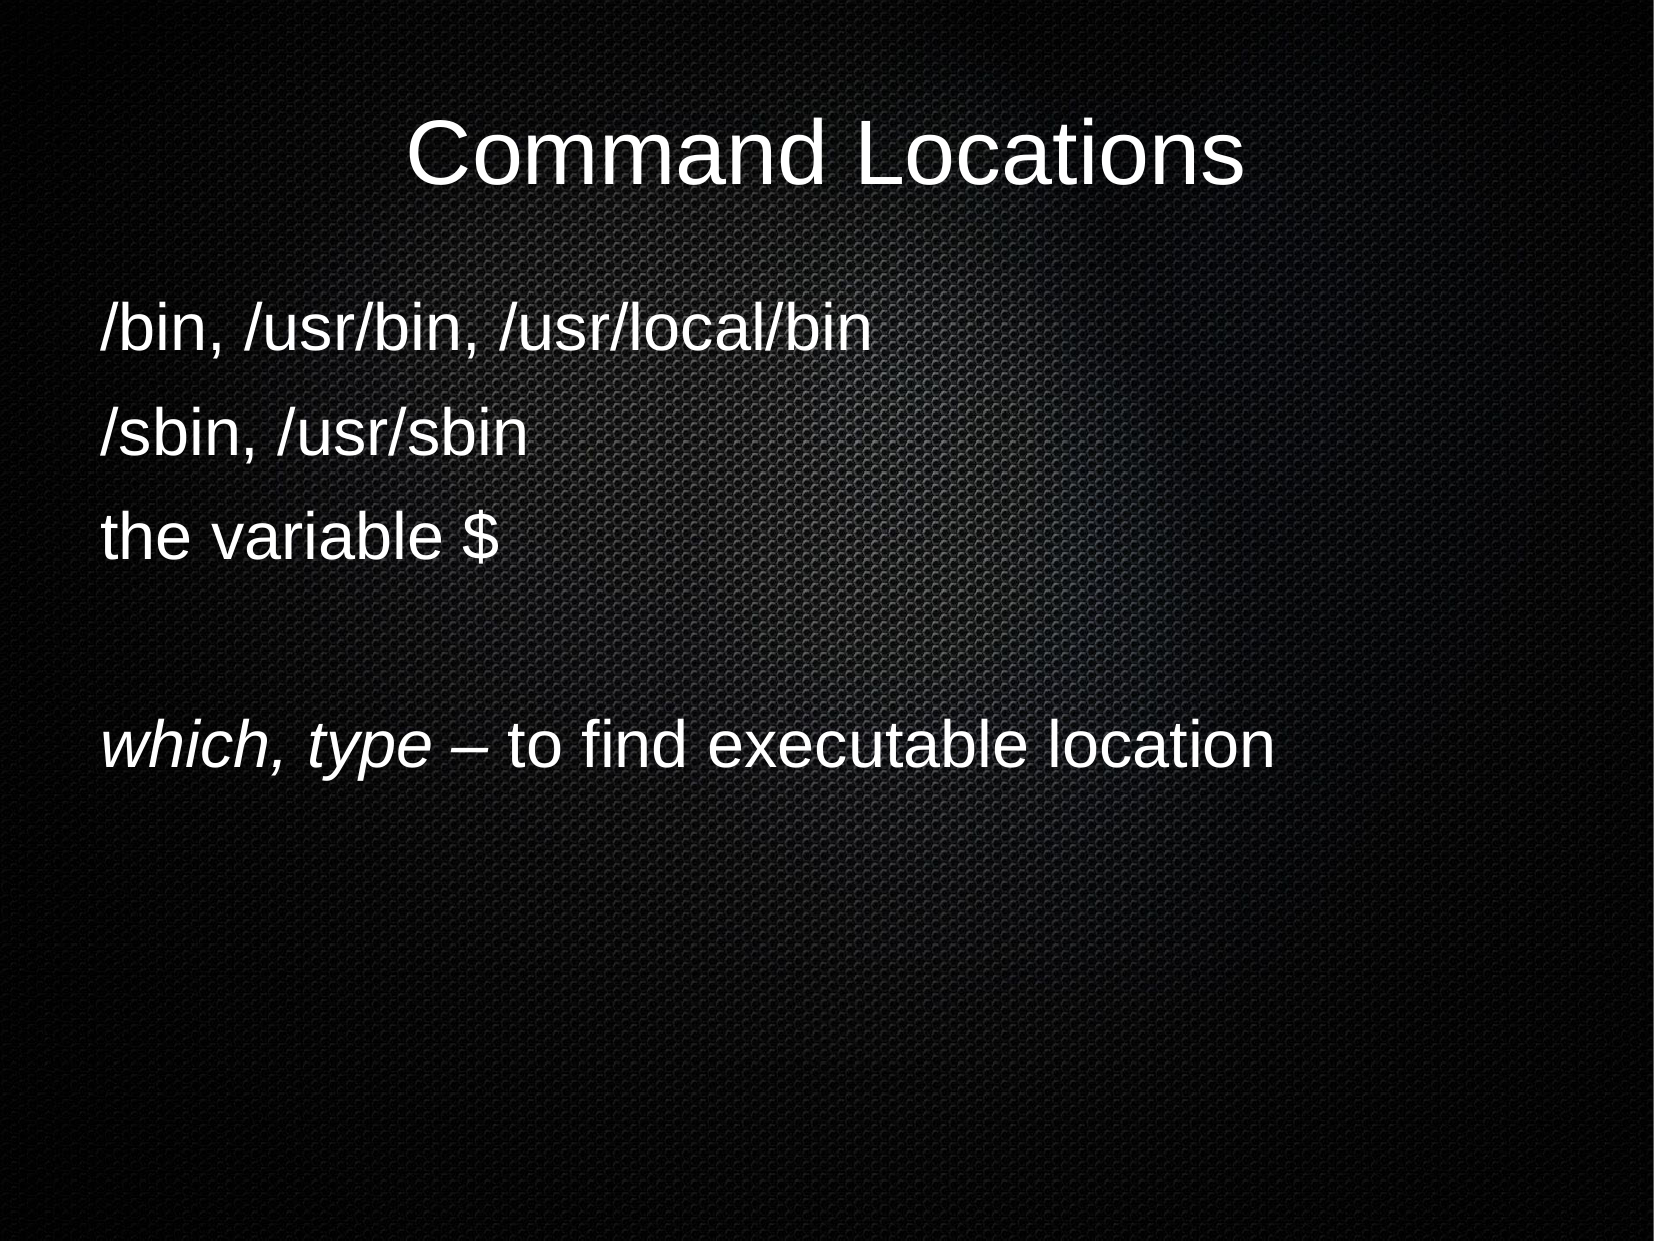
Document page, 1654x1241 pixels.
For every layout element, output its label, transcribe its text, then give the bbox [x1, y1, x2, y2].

list /bin, /usr/bin, /usr/local/bin /sbin, /usr/sbin the variable $ which, type – to find executable location [82, 290, 1571, 1010]
picture [0, 0, 1654, 1241]
title Command Locations [82, 49, 1571, 257]
